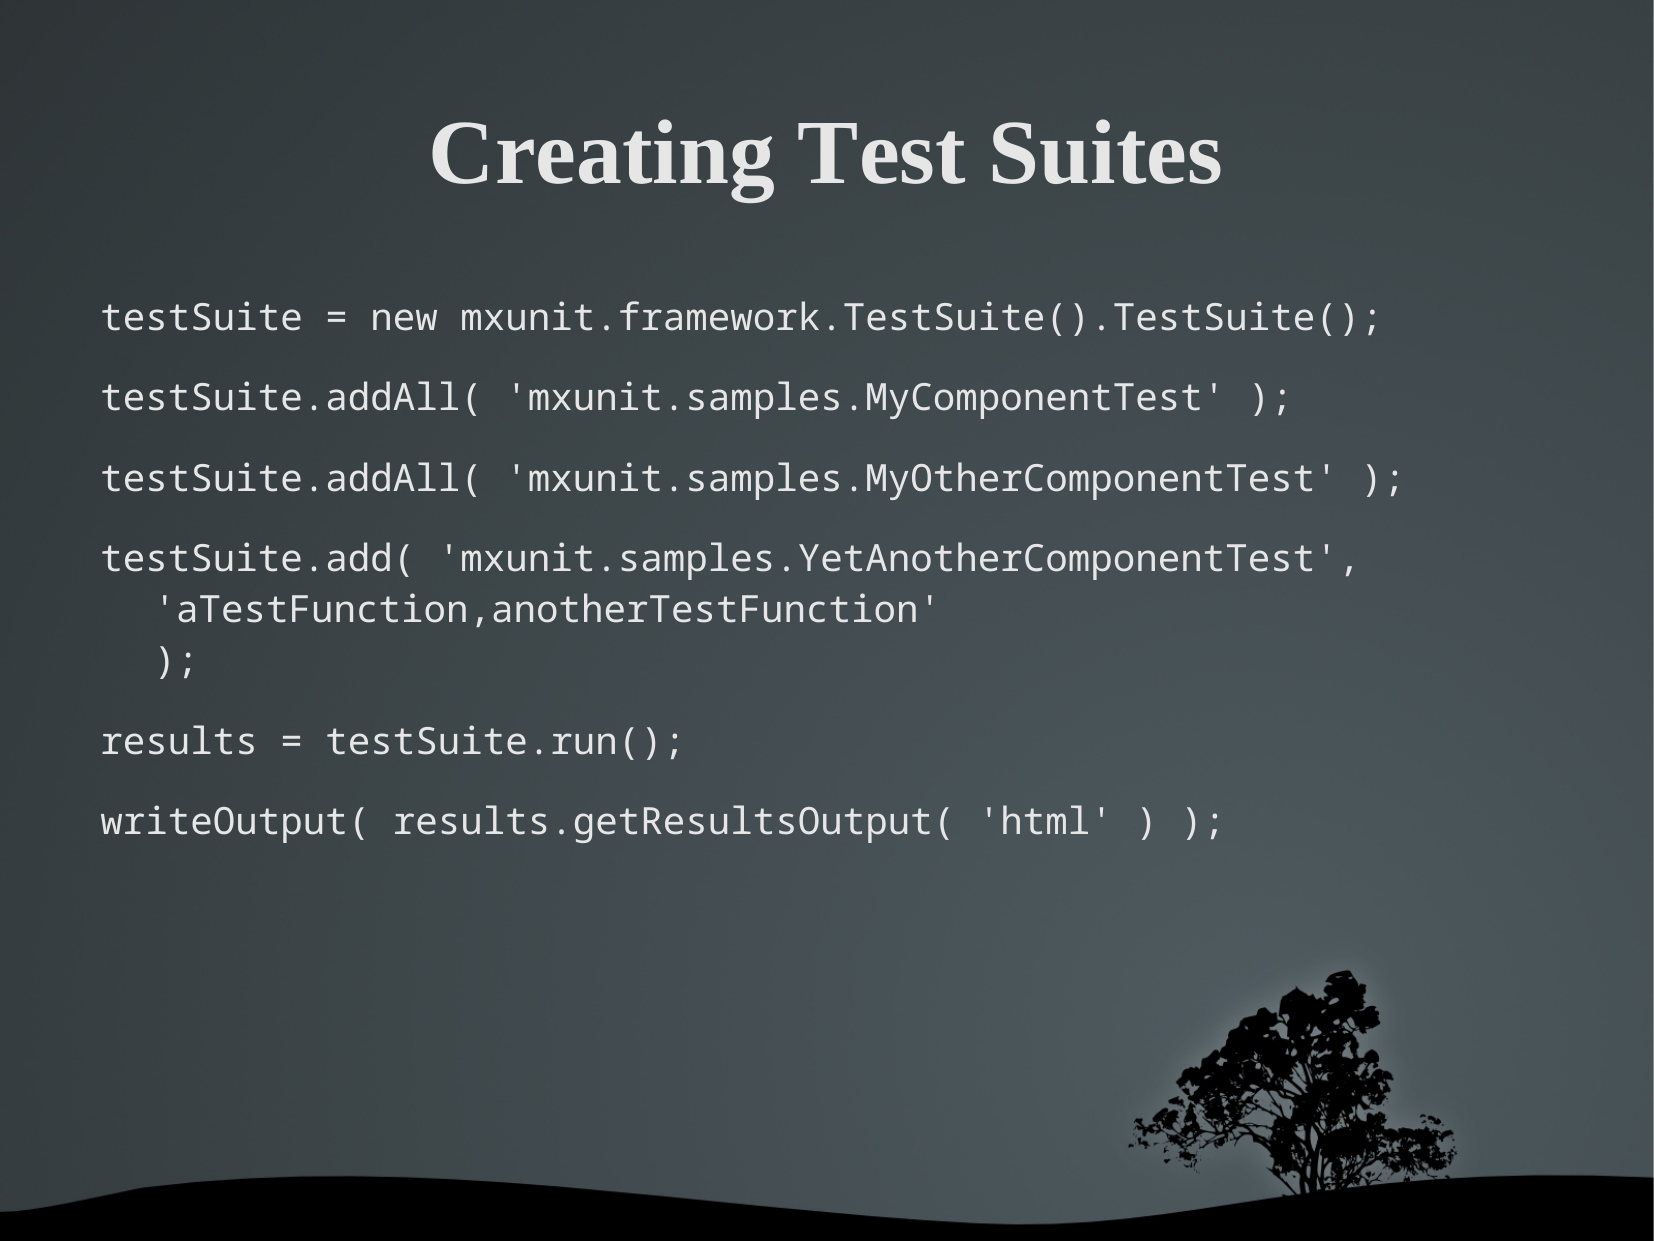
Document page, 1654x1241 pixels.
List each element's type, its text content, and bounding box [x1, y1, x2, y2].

picture [0, 0, 1654, 1241]
title Creating Test Suites [82, 49, 1571, 257]
list testSuite = new mxunit.framework.TestSuite().TestSuite(); testSuite.addAll( 'mxunit.samples.MyComponentTest' ); testSuite.addAll( 'mxunit.samples.MyOtherComponentTest' ); testSuite.add( 'mxunit.samples.YetAnotherComponentTest', 'aTestFunction,anotherTestFunction' ); results = testSuite.run(); writeOutput( results.getResultsOutput( 'html' ) ); [82, 290, 1571, 1109]
